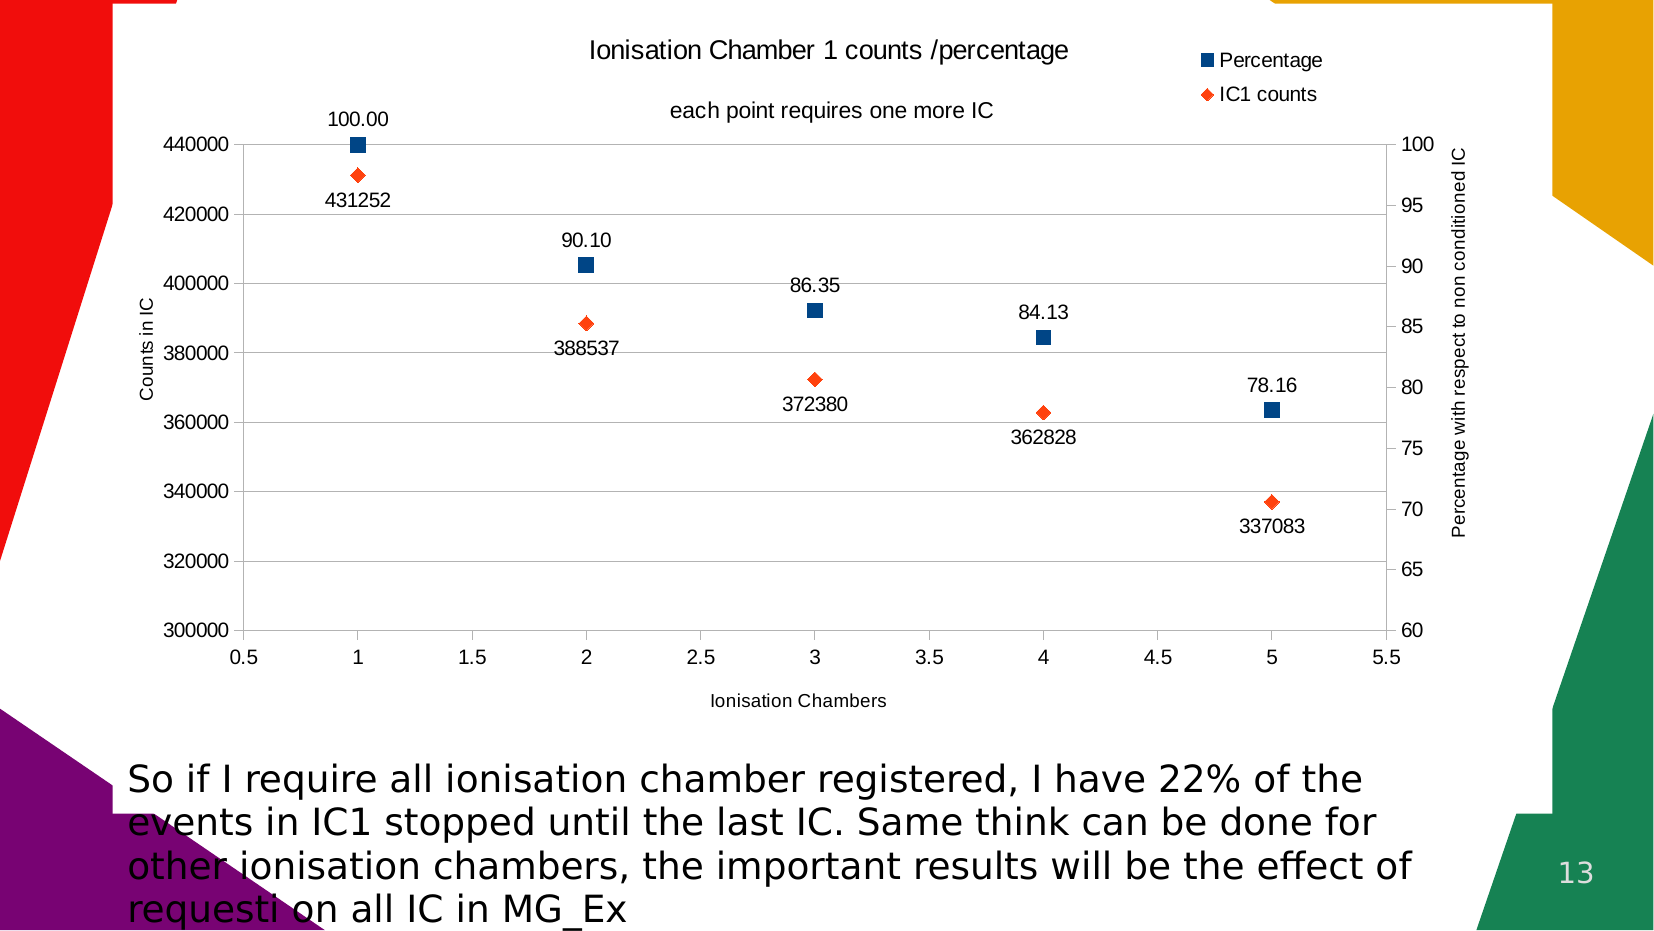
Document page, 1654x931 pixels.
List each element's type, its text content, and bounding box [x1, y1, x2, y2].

text_box So if I require all ionisation chamber registered, I have 22% of the events in IC1 stopped until the last IC. Same think can be done for other ionisation chambers, the important results will be the effect of requesti on all IC in MG_Ex [112, 750, 1501, 931]
chart [112, 3, 1553, 814]
